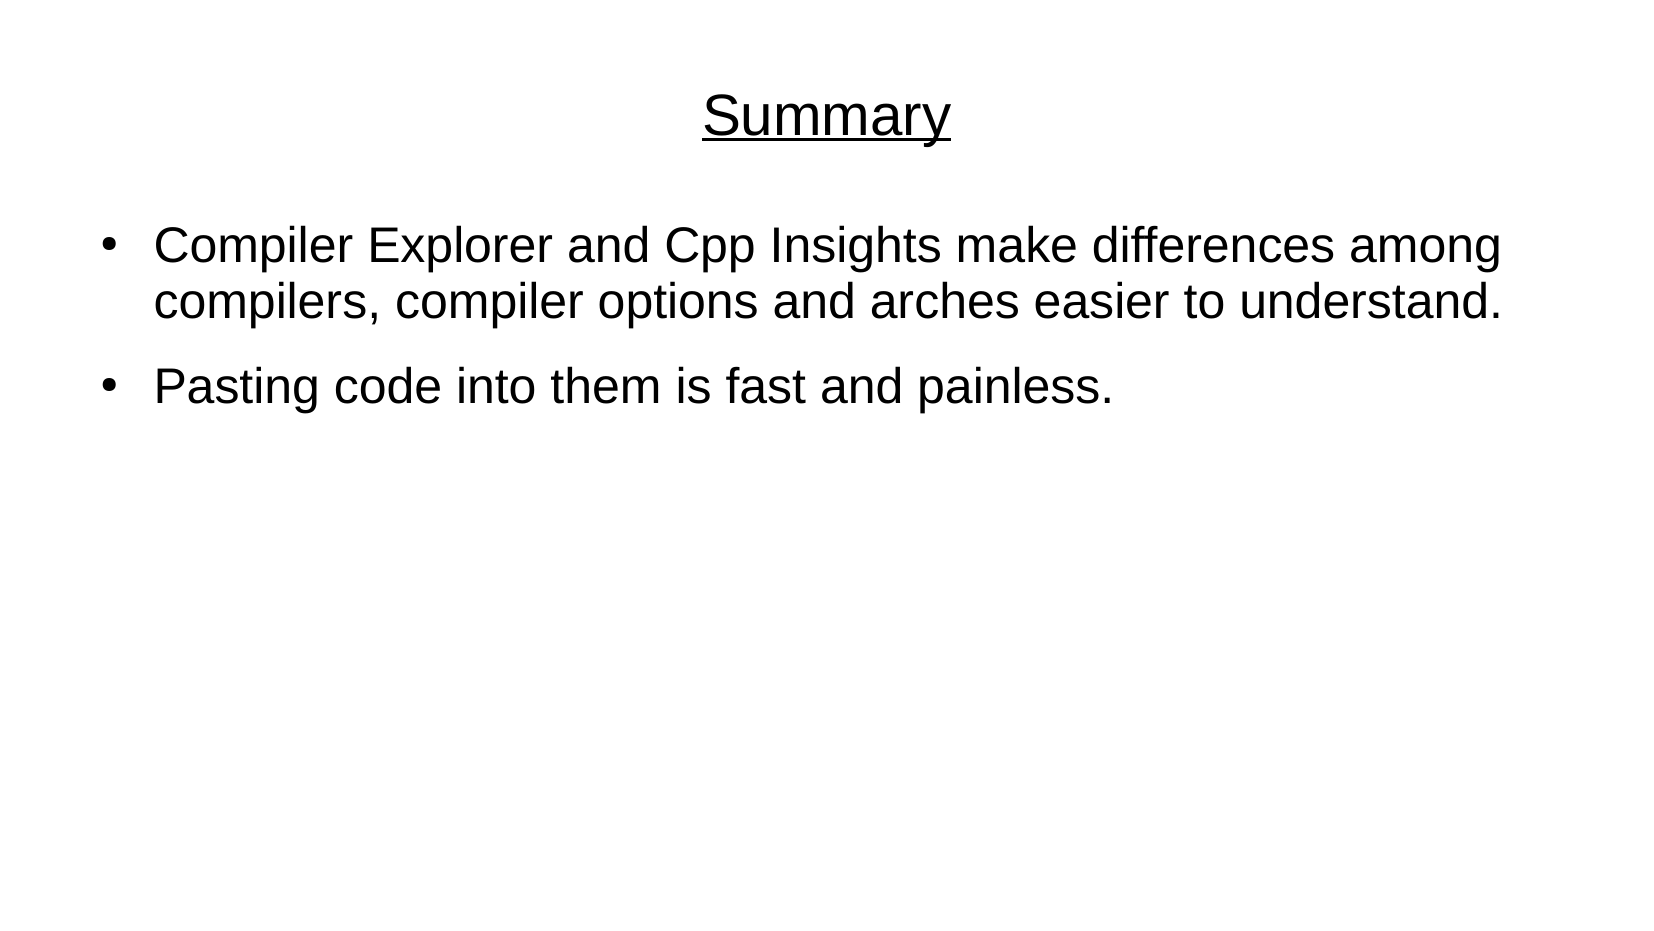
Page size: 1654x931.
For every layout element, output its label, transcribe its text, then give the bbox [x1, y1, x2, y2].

list Compiler Explorer and Cpp Insights make differences among compilers, compiler options and arches easier to understand. Pasting code into them is fast and painless. [82, 217, 1571, 758]
title Summary [82, 37, 1571, 193]
